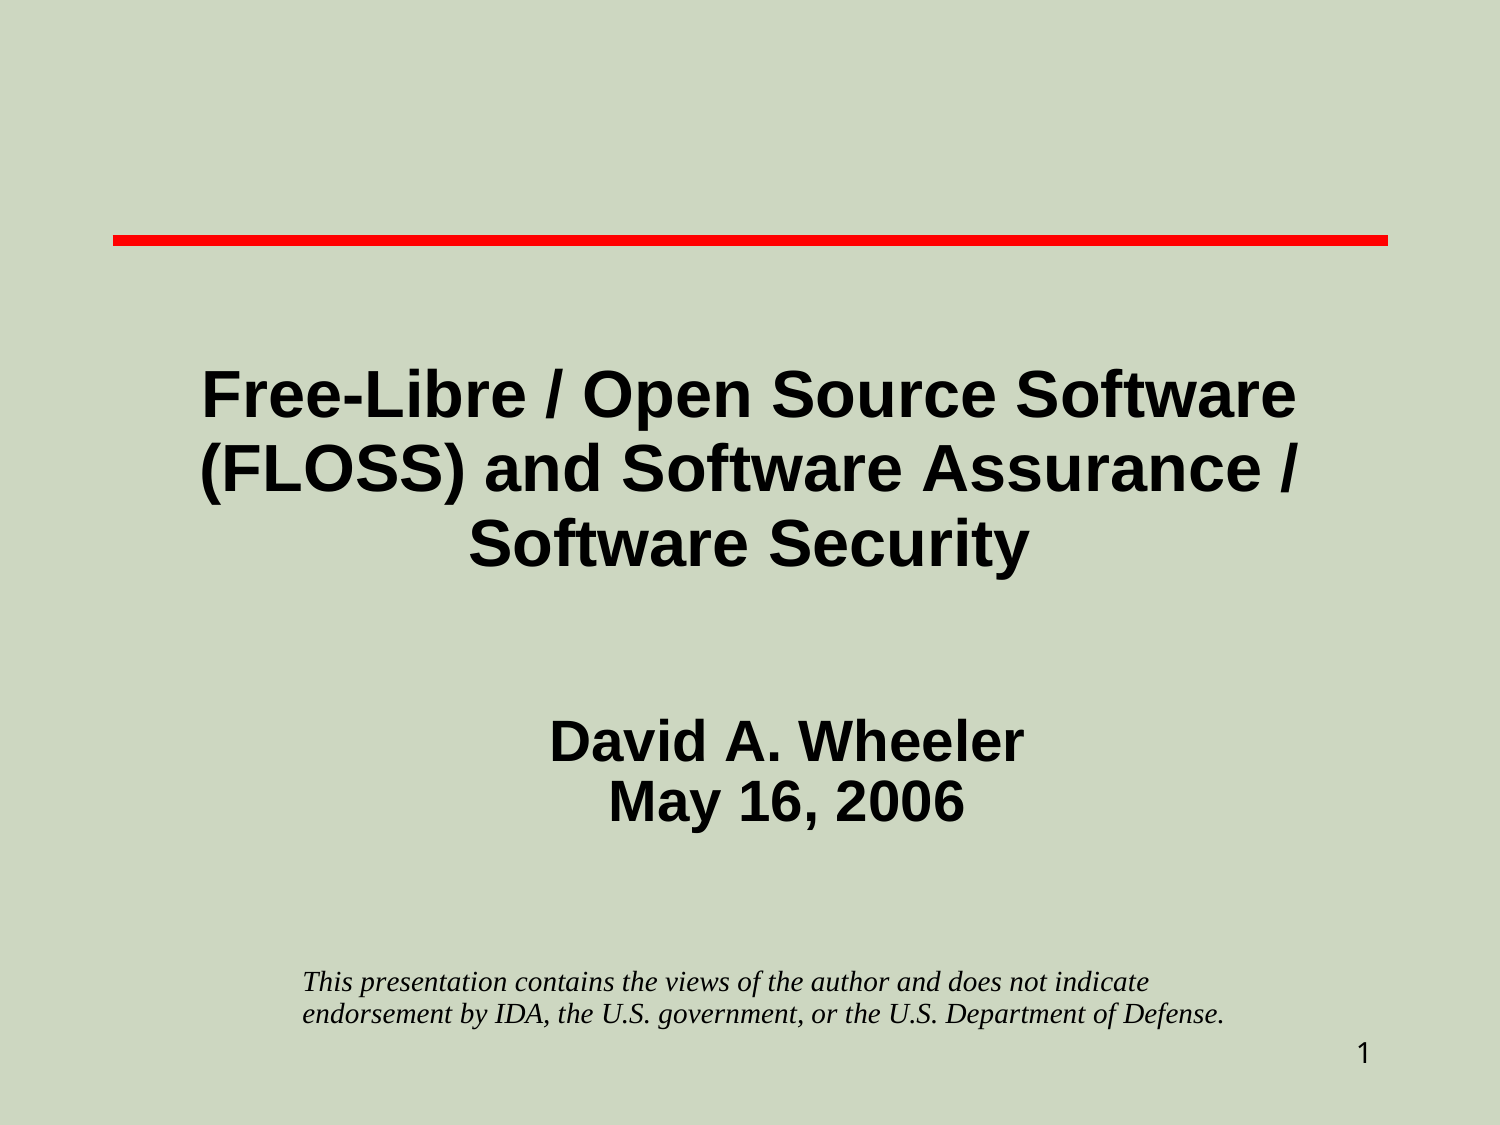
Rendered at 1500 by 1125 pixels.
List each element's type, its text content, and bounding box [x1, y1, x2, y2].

title Free-Libre / Open Source Software (FLOSS) and Software Assurance / Software Security [112, 348, 1388, 589]
subtitle David A. Wheeler May 16, 2006 [225, 637, 1276, 926]
text_box This presentation contains the views of the author and does not indicate endorsement by IDA, the U.S. government, or the U.S. Department of Defense. [287, 957, 1276, 1038]
